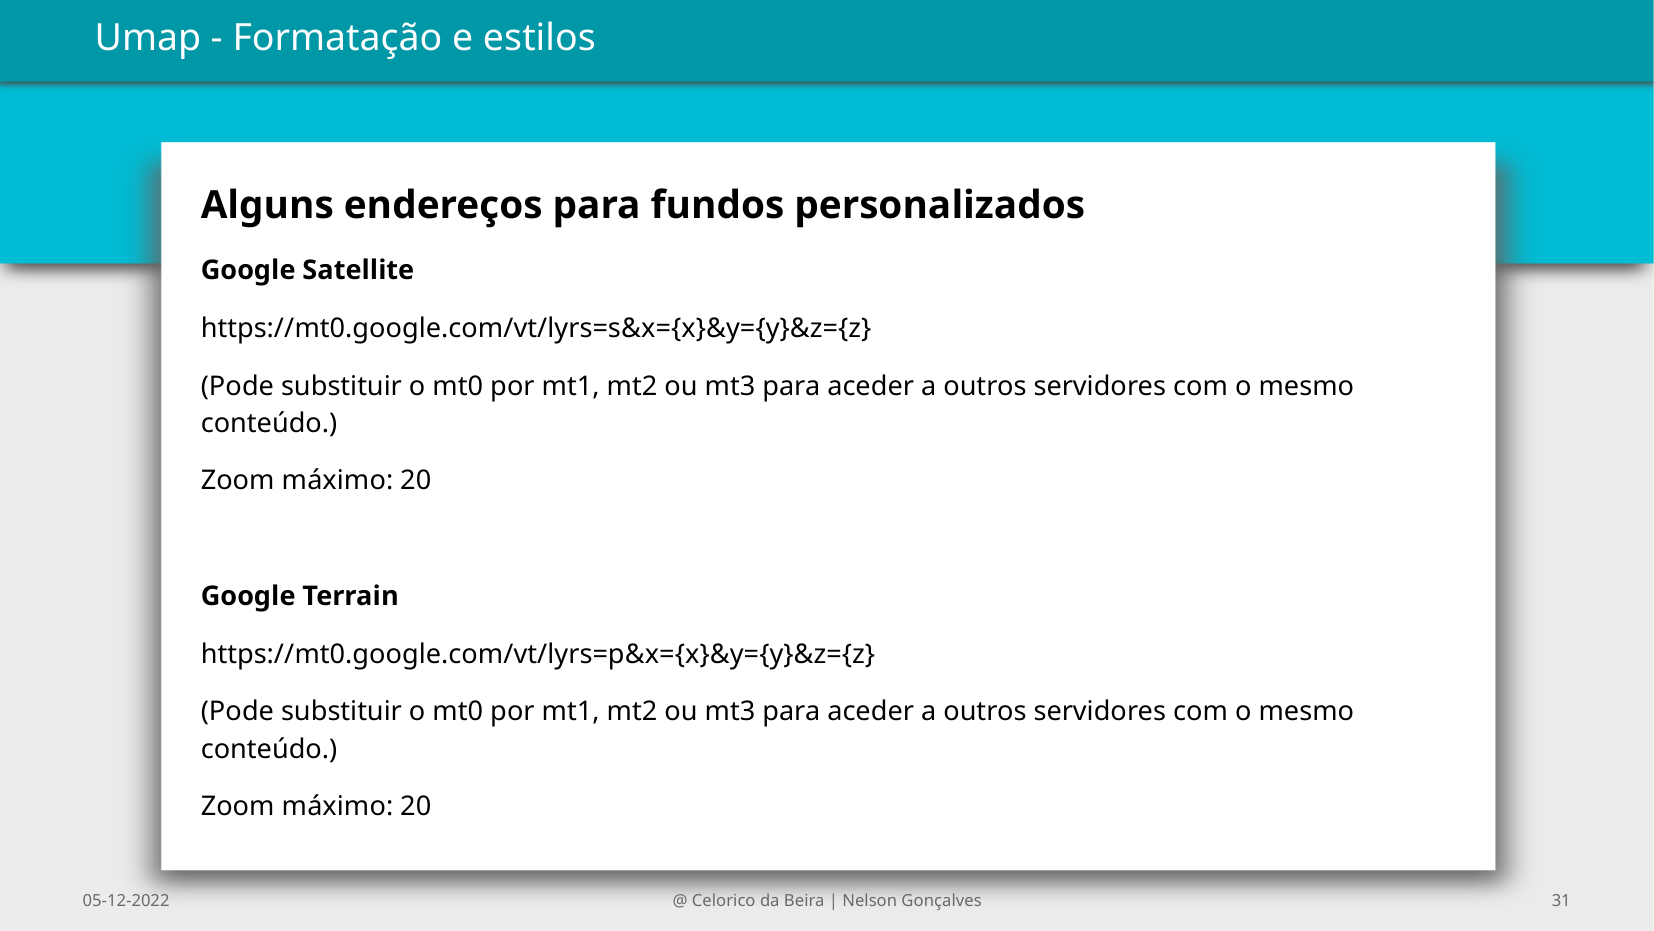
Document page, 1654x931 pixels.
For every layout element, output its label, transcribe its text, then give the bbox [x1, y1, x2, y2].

title Umap - Formatação e estilos [94, 10, 1583, 63]
list Alguns endereços para fundos personalizados Google Satellite https://mt0.google.com/vt/lyrs=s&x={x}&y={y}&z={z} (Pode substituir o mt0 por mt1, mt2 ou mt3 para aceder a outros servidores com o mesmo conteúdo.) Zoom máximo: 20 Google Terrain https://mt0.google.com/vt/lyrs=p&x={x}&y={y}&z={z} (Pode substituir o mt0 por mt1, mt2 ou mt3 para aceder a outros servidores com o mesmo conteúdo.) Zoom máximo: 20 [200, 177, 1453, 827]
picture [0, 0, 1654, 931]
